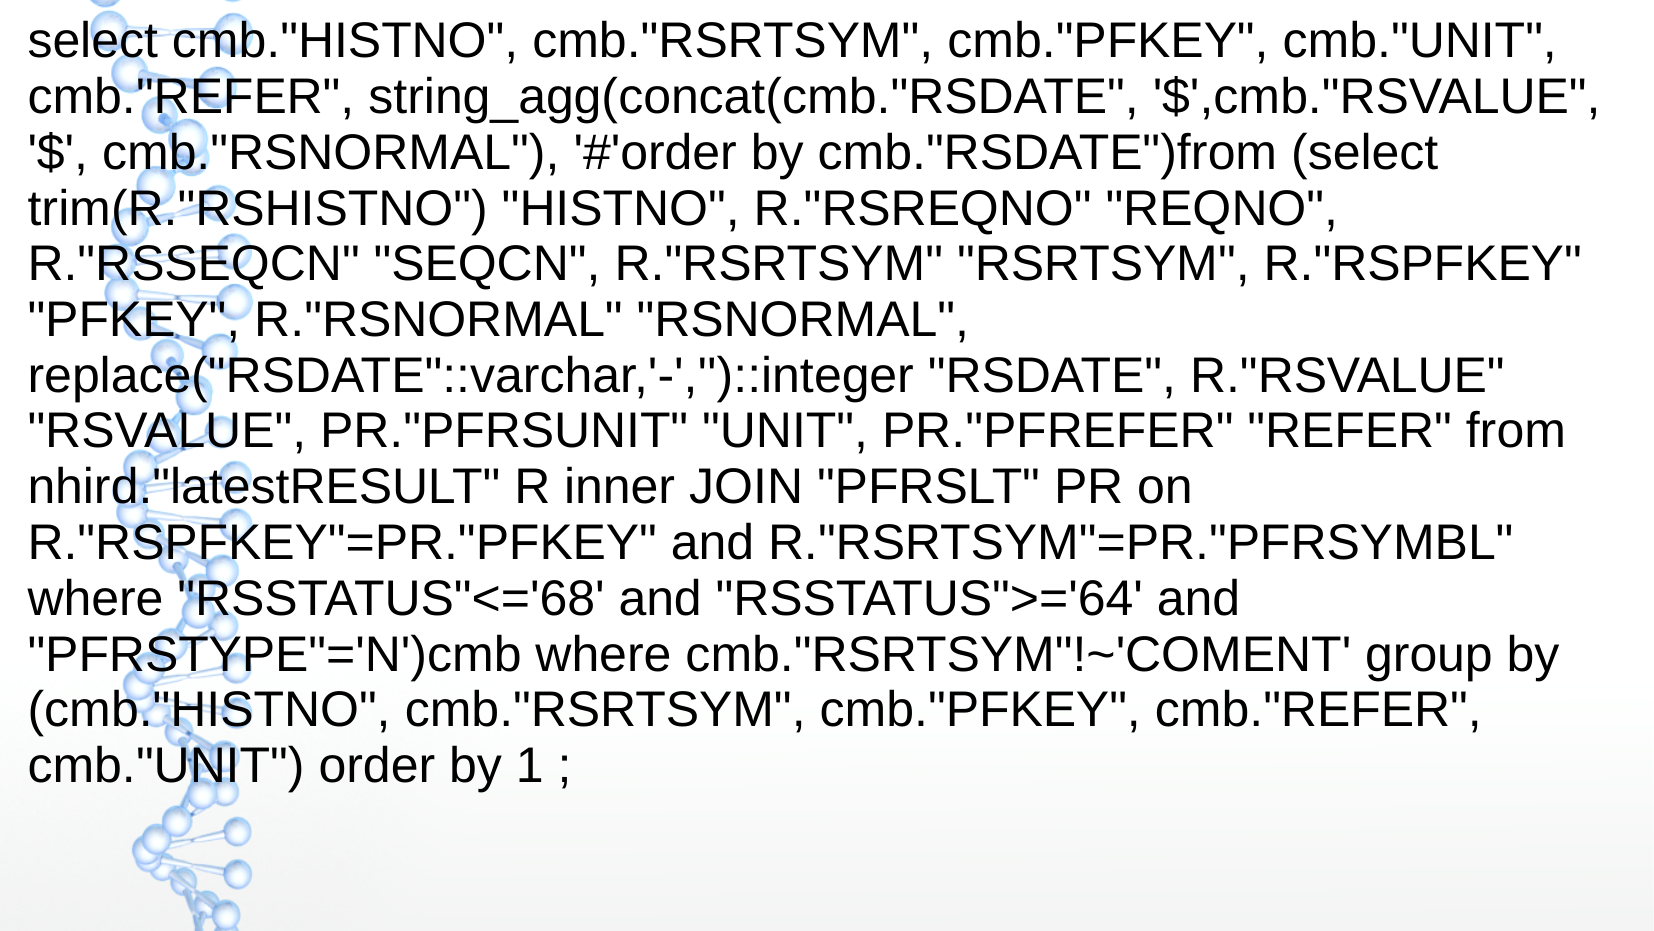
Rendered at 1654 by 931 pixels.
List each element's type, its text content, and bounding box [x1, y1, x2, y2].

text_box select cmb."HISTNO", cmb."RSRTSYM", cmb."PFKEY", cmb."UNIT", cmb."REFER", string_agg(concat(cmb."RSDATE", '$',cmb."RSVALUE", '$', cmb."RSNORMAL"), '#'order by cmb."RSDATE")from (select trim(R."RSHISTNO") "HISTNO", R."RSREQNO" "REQNO", R."RSSEQCN" "SEQCN", R."RSRTSYM" "RSRTSYM", R."RSPFKEY" "PFKEY", R."RSNORMAL" "RSNORMAL", replace("RSDATE"::varchar,'-','')::integer "RSDATE", R."RSVALUE" "RSVALUE", PR."PFRSUNIT" "UNIT", PR."PFREFER" "REFER" from nhird."latestRESULT" R inner JOIN "PFRSLT" PR on R."RSPFKEY"=PR."PFKEY" and R."RSRTSYM"=PR."PFRSYMBL" where "RSSTATUS"<='68' and "RSSTATUS">='64' and "PFRSTYPE"='N')cmb where cmb."RSRTSYM"!~'COMENT' group by (cmb."HISTNO", cmb."RSRTSYM", cmb."PFKEY", cmb."REFER", cmb."UNIT") order by 1 ; [12, 5, 1654, 801]
picture [0, 0, 1654, 931]
